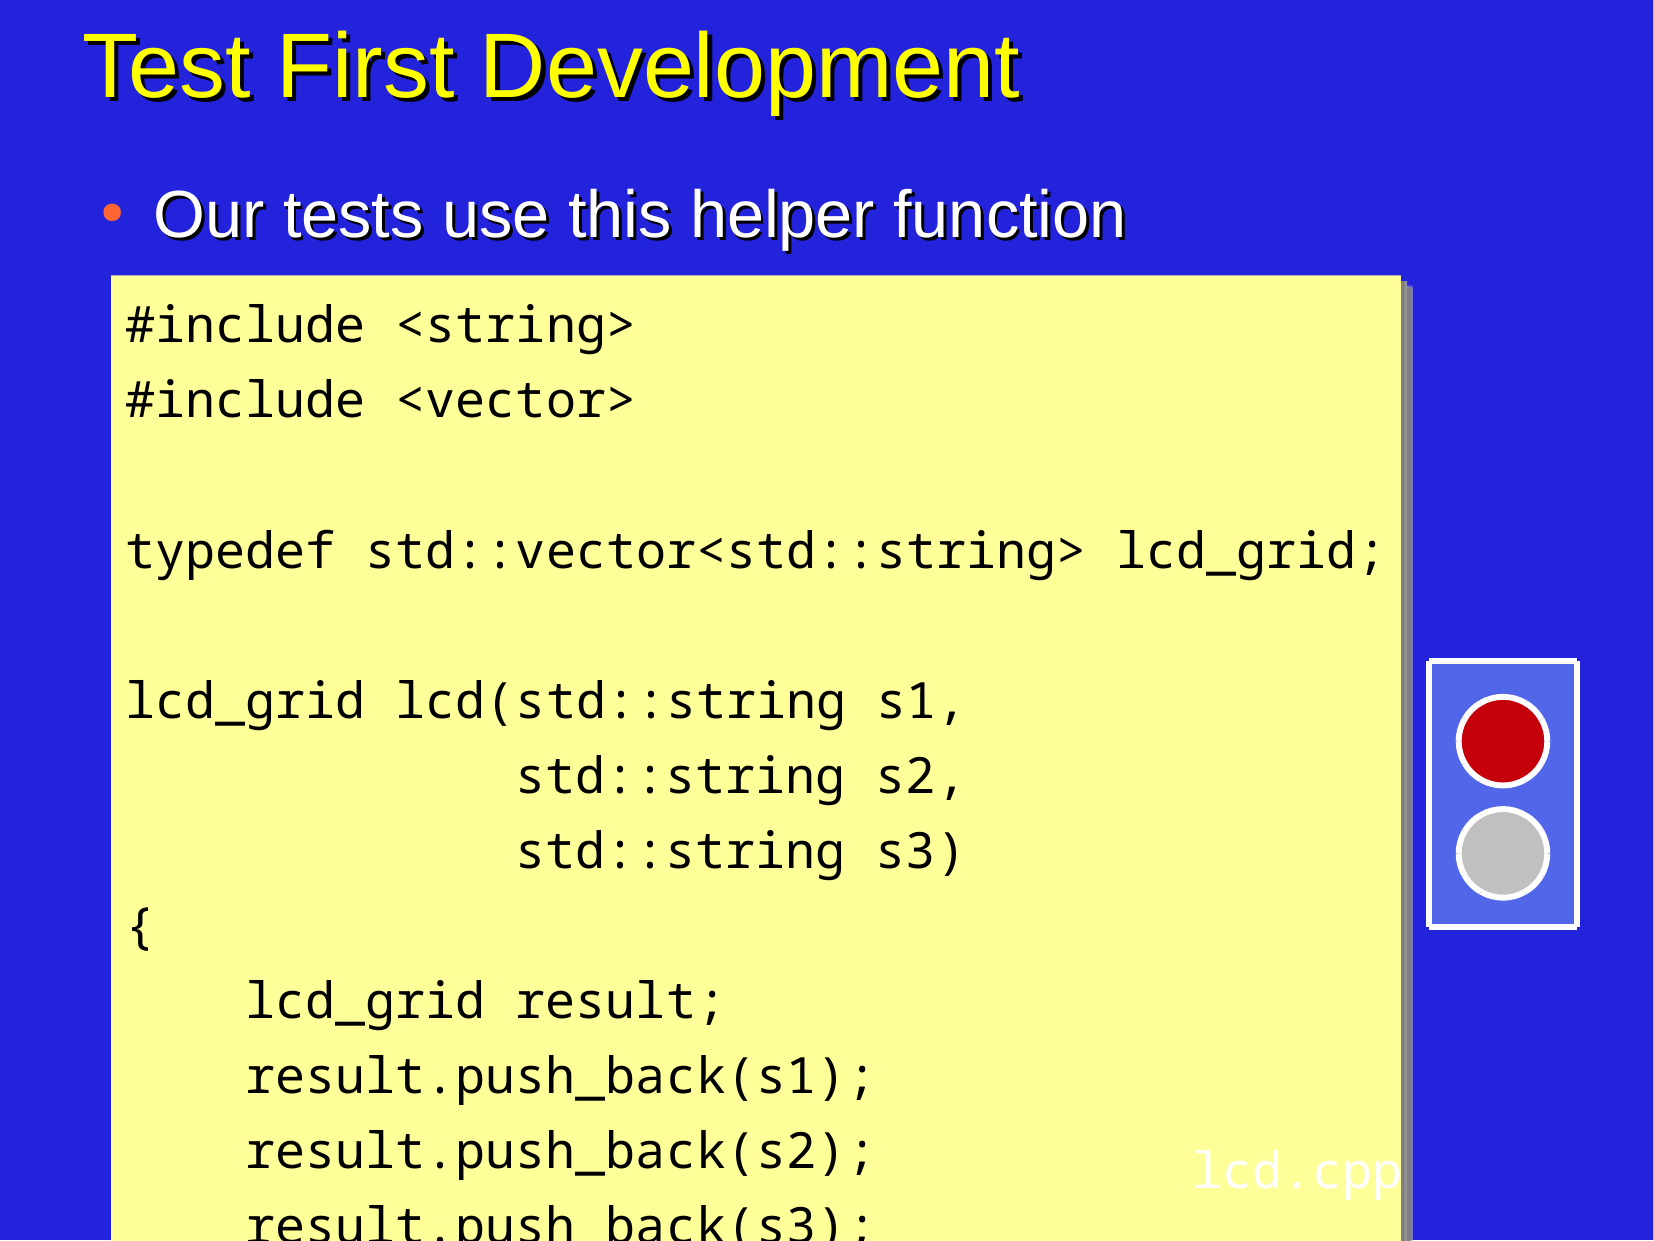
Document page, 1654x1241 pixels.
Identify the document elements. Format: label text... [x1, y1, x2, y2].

text_box lcd.cpp [1177, 1128, 1418, 1197]
text_box [1429, 661, 1577, 928]
title Test First Development [82, 2, 1571, 130]
text_box #include <string> #include <vector> typedef std::vector<std::string> lcd_grid; lcd_grid lcd(std::string s1, std::string s2, std::string s3) { lcd_grid result; result.push_back(s1); result.push_back(s2); result.push_back(s3); return result; } [111, 275, 1401, 1241]
list Our tests use this helper function [82, 177, 1571, 1182]
